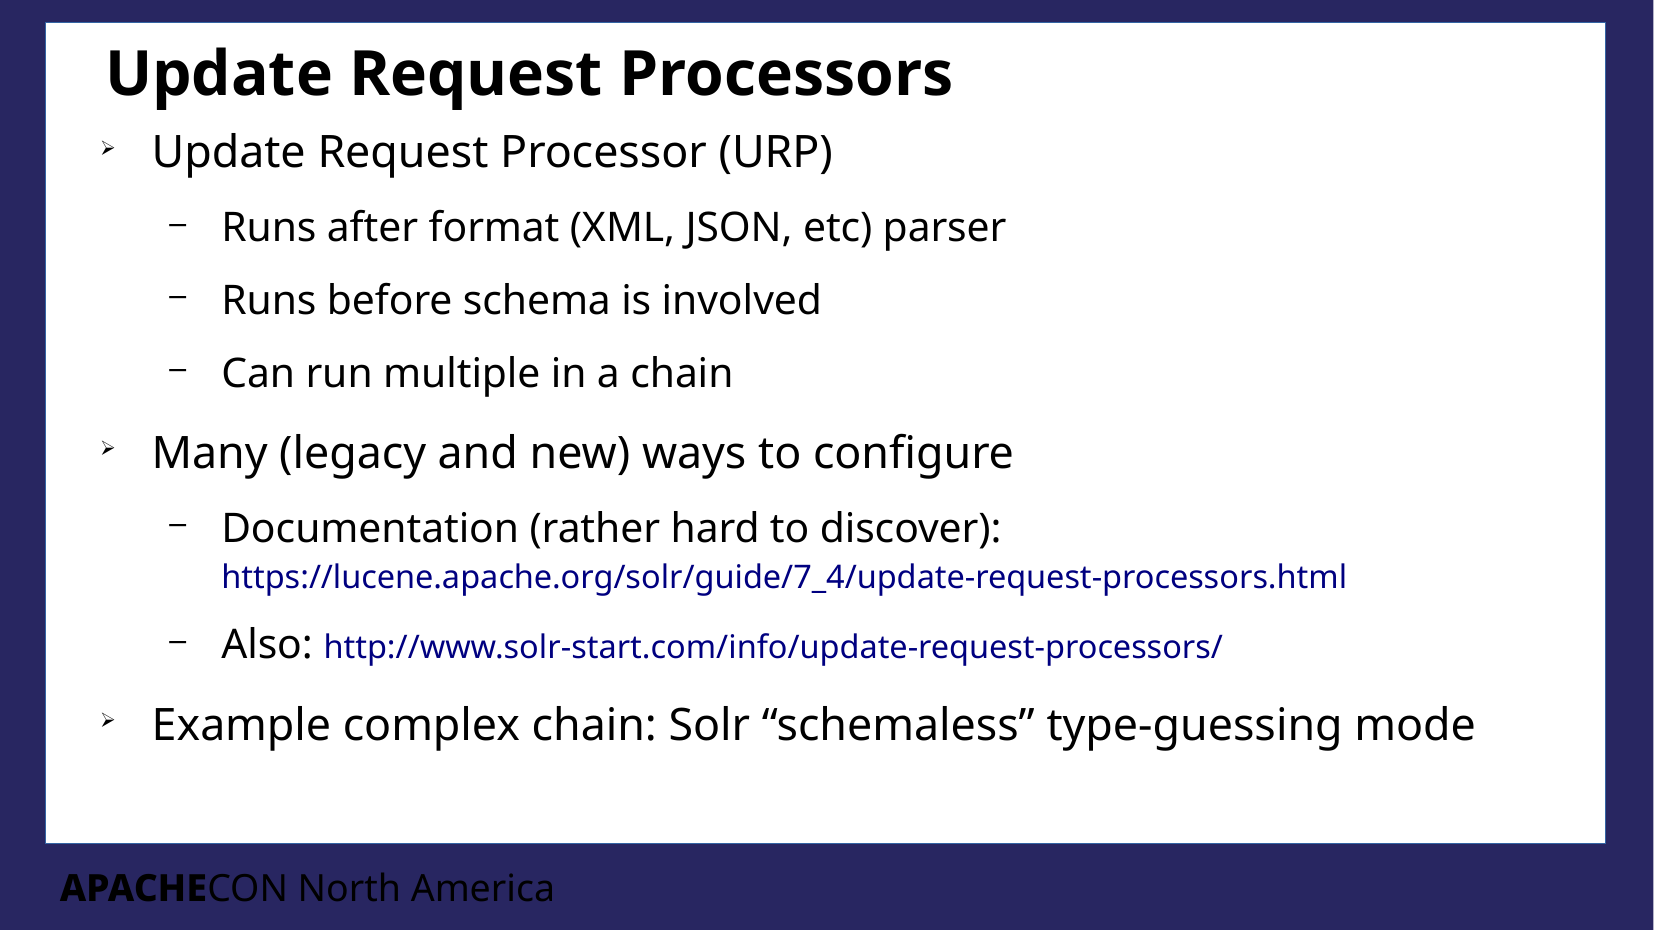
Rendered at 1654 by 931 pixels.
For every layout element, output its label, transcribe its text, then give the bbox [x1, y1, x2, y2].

list Update Request Processor (URP) Runs after format (XML, JSON, etc) parser Runs before schema is involved Can run multiple in a chain Many (legacy and new) ways to configure Documentation (rather hard to discover): https://lucene.apache.org/solr/guide/7_4/update-request-processors.html Also: http://www.solr-start.com/info/update-request-processors/ Example complex chain: Solr “schemaless” type-guessing mode [82, 120, 1571, 757]
title Update Request Processors [105, 32, 1546, 110]
